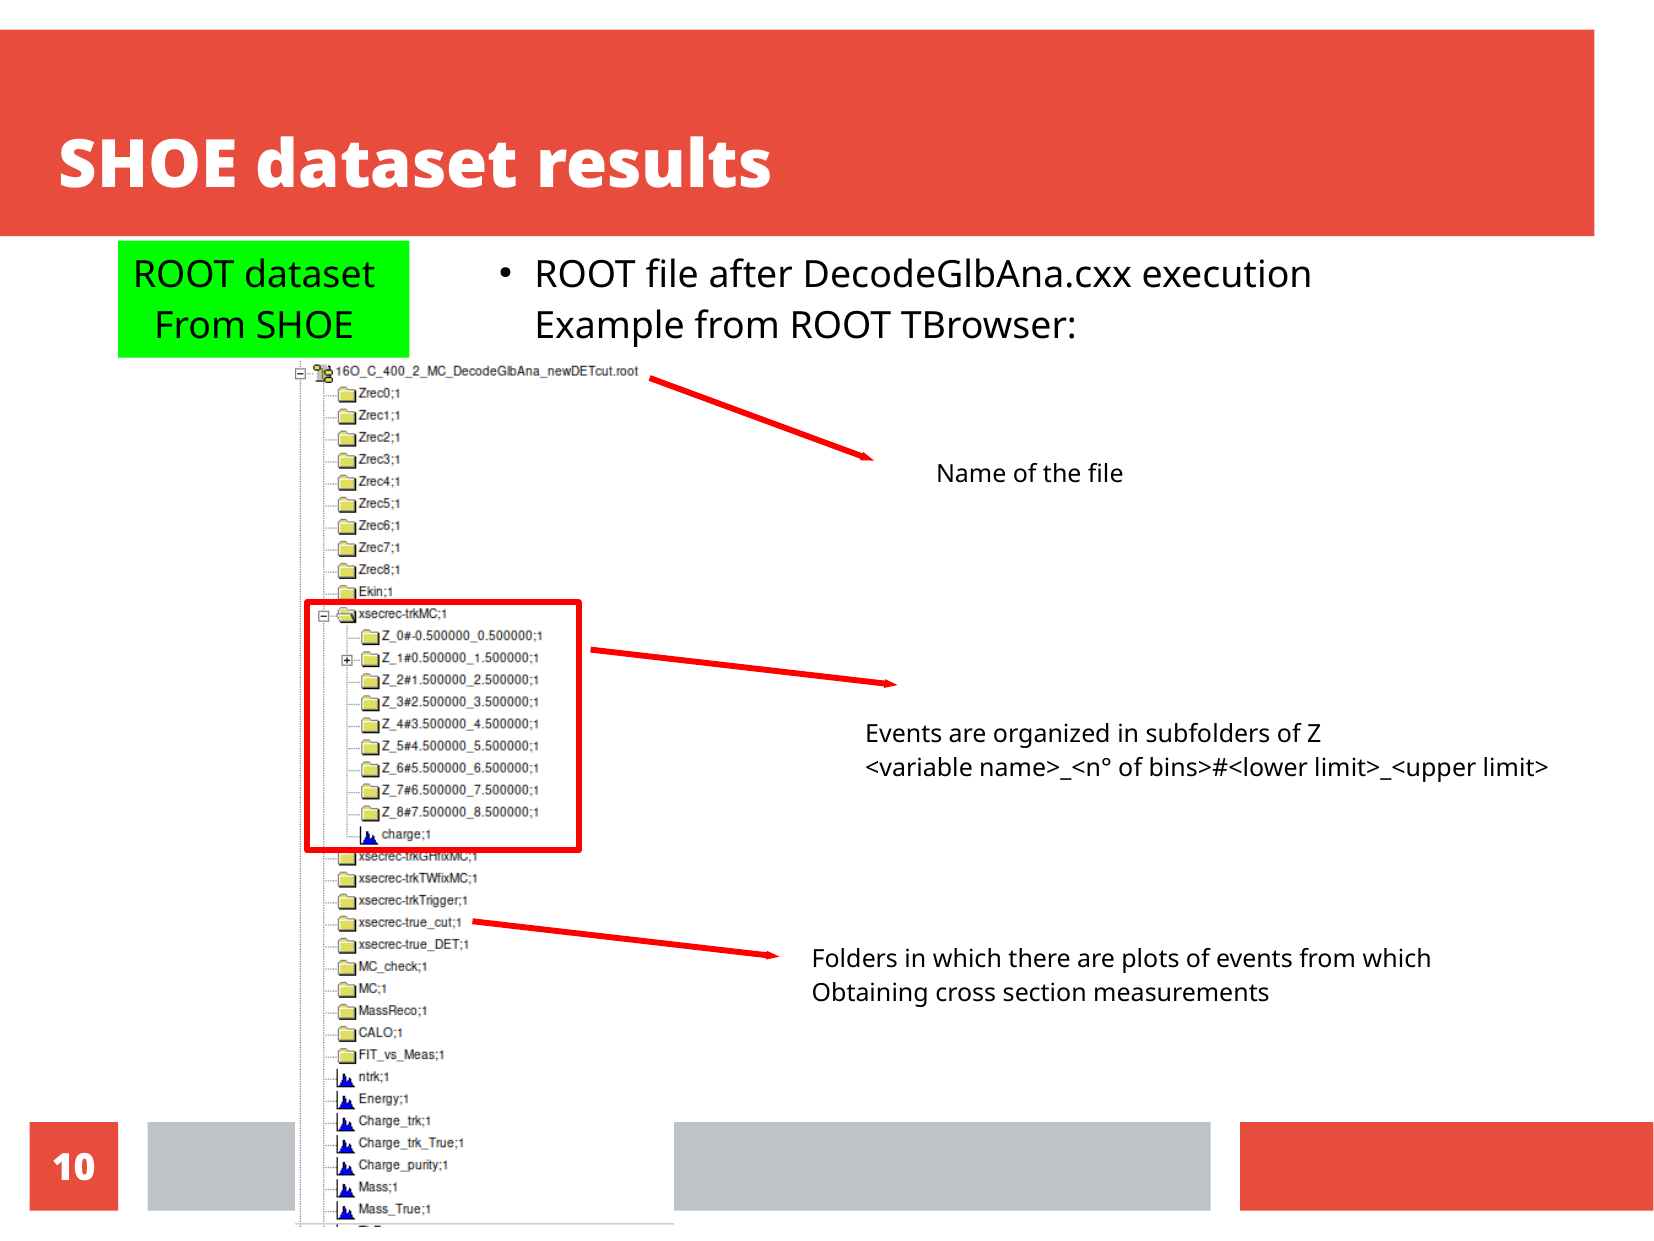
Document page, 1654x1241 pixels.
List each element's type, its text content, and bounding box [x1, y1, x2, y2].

text_box Name of the file [921, 448, 1152, 493]
text_box Events are organized in subfolders of Z <variable name>_<n° of bins>#<lower limit>_<upper limit> [850, 708, 1654, 783]
picture [295, 361, 674, 1227]
text_box Folders in which there are plots of events from which Obtaining cross section measurements [796, 933, 1499, 1007]
text_box ROOT file after DecodeGlbAna.cxx execution Example from ROOT TBrowser: [484, 240, 1389, 343]
title SHOE dataset results [59, 59, 1595, 207]
text_box ROOT dataset From SHOE [118, 240, 410, 343]
